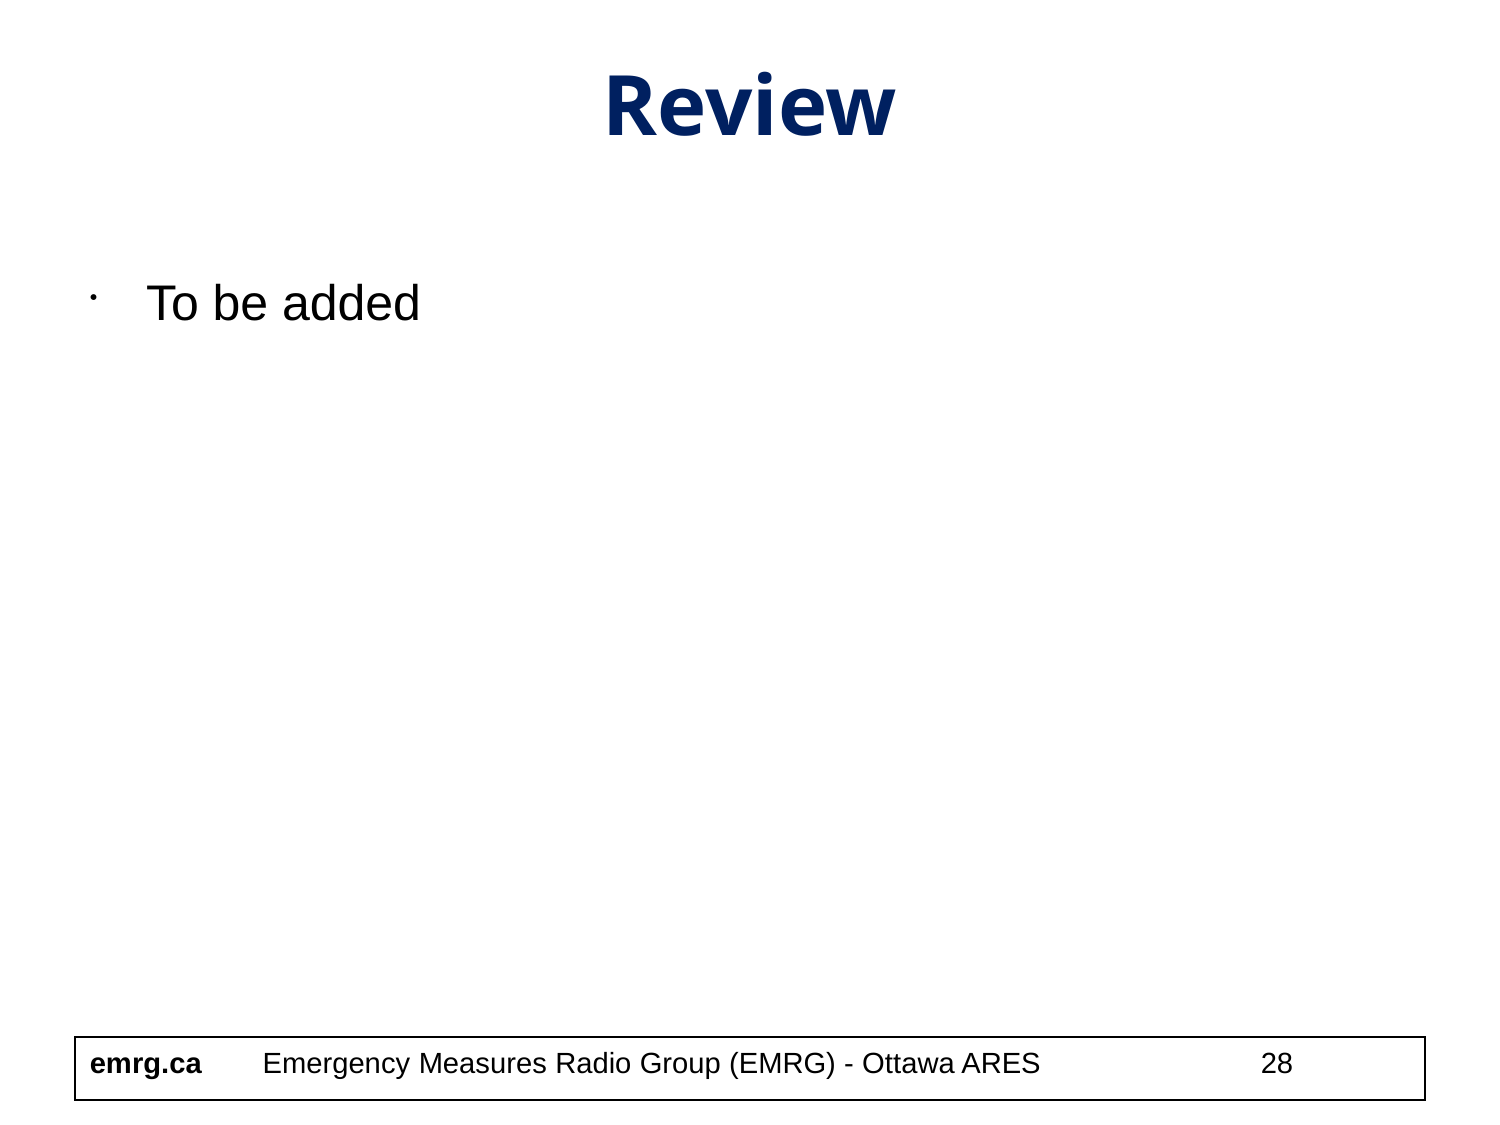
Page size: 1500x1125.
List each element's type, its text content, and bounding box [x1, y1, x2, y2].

footer Emergency Measures Radio Group (EMRG) - Ottawa ARES [247, 1037, 1238, 1103]
title Review [75, 45, 1425, 233]
slide_number <number> [1246, 1037, 1425, 1103]
list To be added [75, 262, 1425, 1005]
